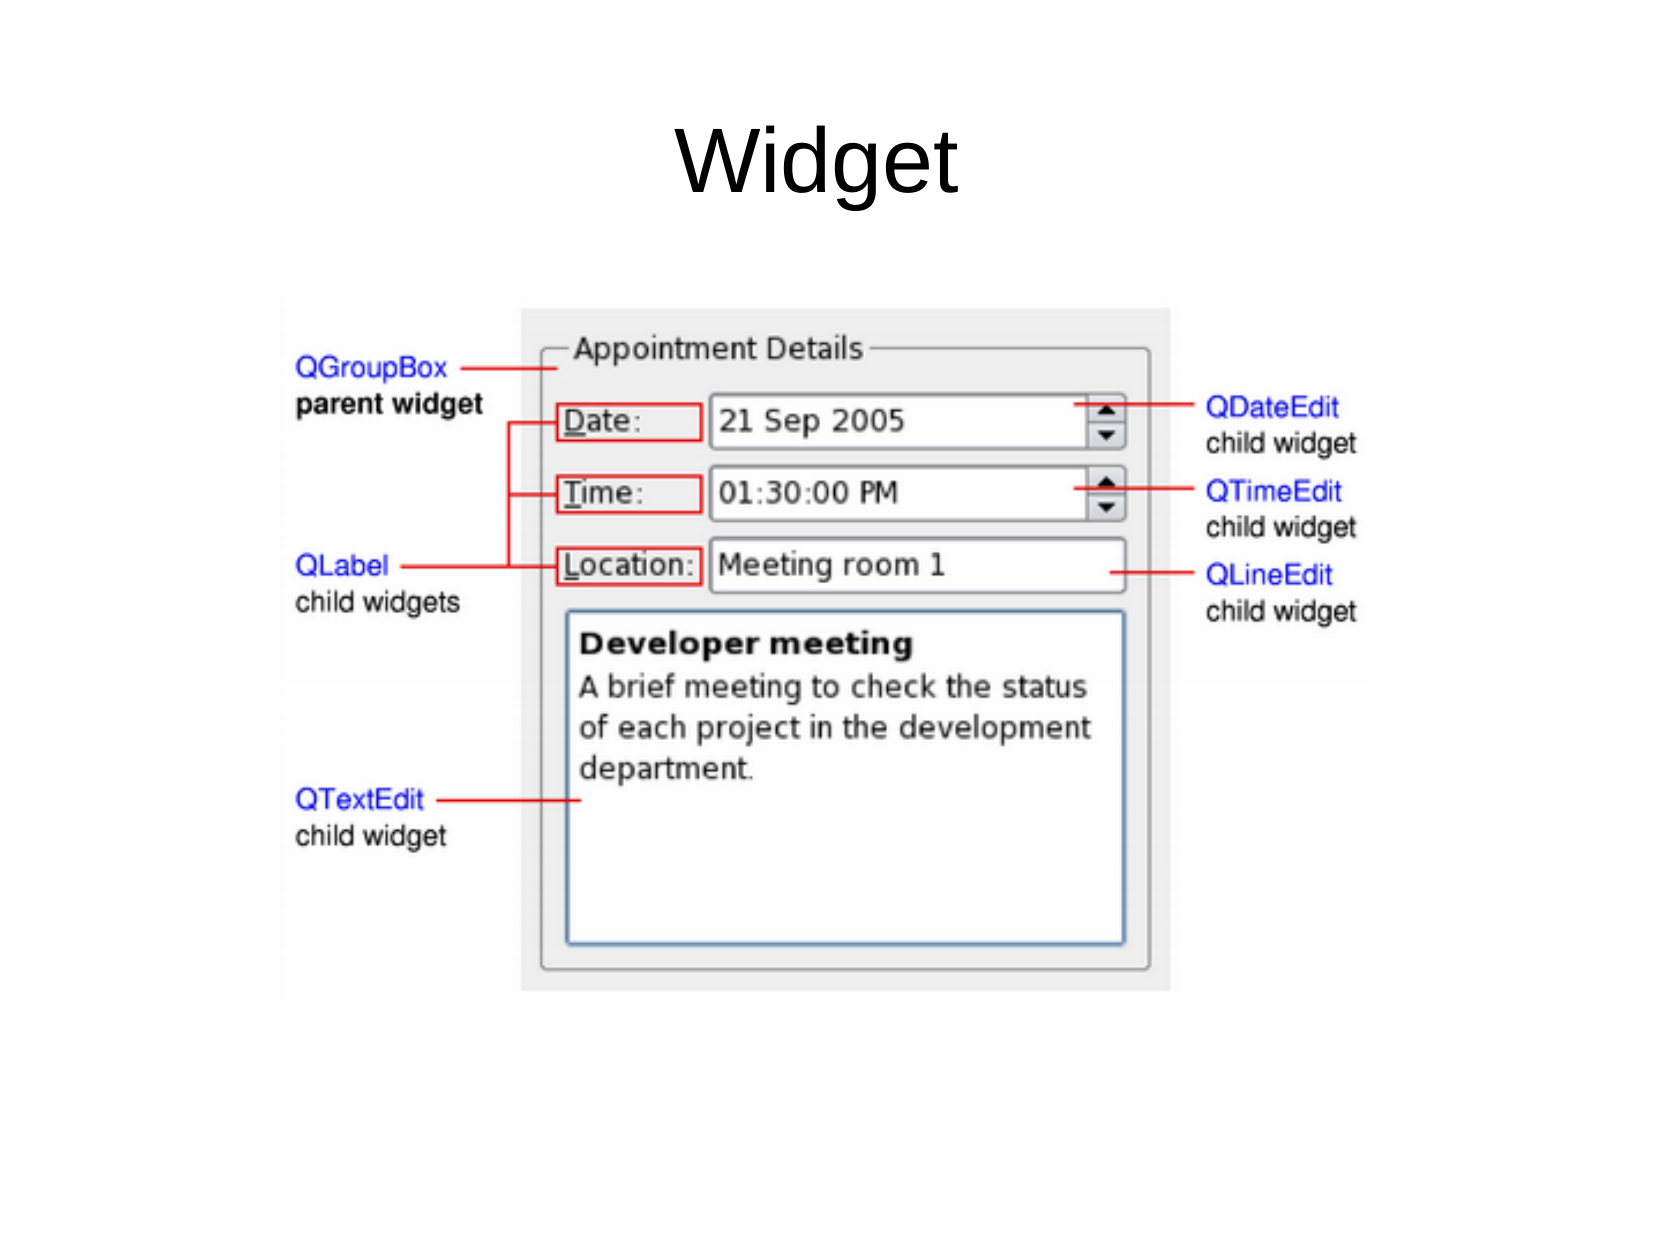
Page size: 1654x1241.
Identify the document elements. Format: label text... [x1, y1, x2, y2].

picture [280, 290, 1374, 1010]
title Widget [72, 56, 1562, 264]
